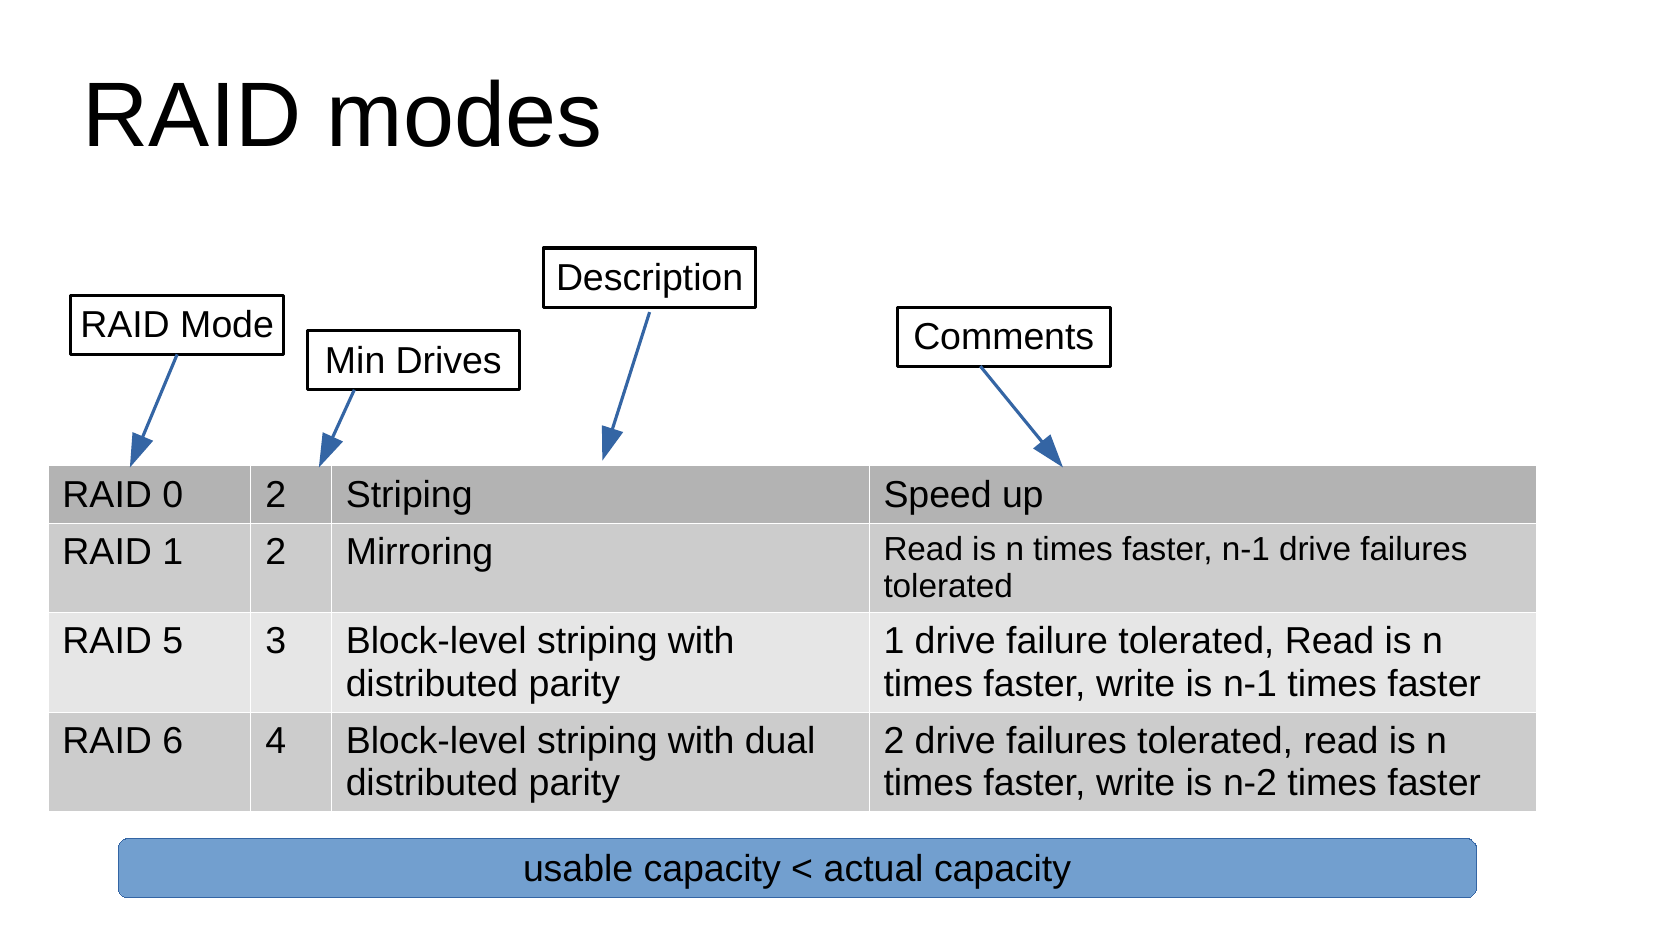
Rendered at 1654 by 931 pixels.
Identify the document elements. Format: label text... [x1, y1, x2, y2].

text_box usable capacity < actual capacity [118, 838, 1477, 898]
text_box RAID Mode [70, 295, 284, 355]
table_cell RAID 6 [49, 713, 250, 811]
table_header Striping [332, 466, 869, 523]
table_cell 4 [251, 713, 331, 811]
title RAID modes [82, 37, 1571, 193]
table_cell Block-level striping with distributed parity [332, 613, 869, 712]
table_cell 1 drive failure tolerated, Read is n times faster, write is n-1 times faster [870, 613, 1536, 712]
text_box Min Drives [307, 330, 520, 390]
table_cell 2 [251, 524, 331, 612]
table_cell RAID 1 [49, 524, 250, 612]
table_cell Block-level striping with dual distributed parity [332, 713, 869, 811]
text_box Comments [897, 307, 1111, 367]
table_cell Read is n times faster, n-1 drive failures tolerated [870, 524, 1536, 612]
text_box Description [543, 248, 756, 308]
table_header RAID 0 [49, 466, 250, 523]
table_cell 3 [251, 613, 331, 712]
table_cell Mirroring [332, 524, 869, 612]
table_header Speed up [870, 466, 1536, 523]
table_cell 2 drive failures tolerated, read is n times faster, write is n-2 times faster [870, 713, 1536, 811]
table_header 2 [251, 466, 331, 523]
table_cell RAID 5 [49, 613, 250, 712]
